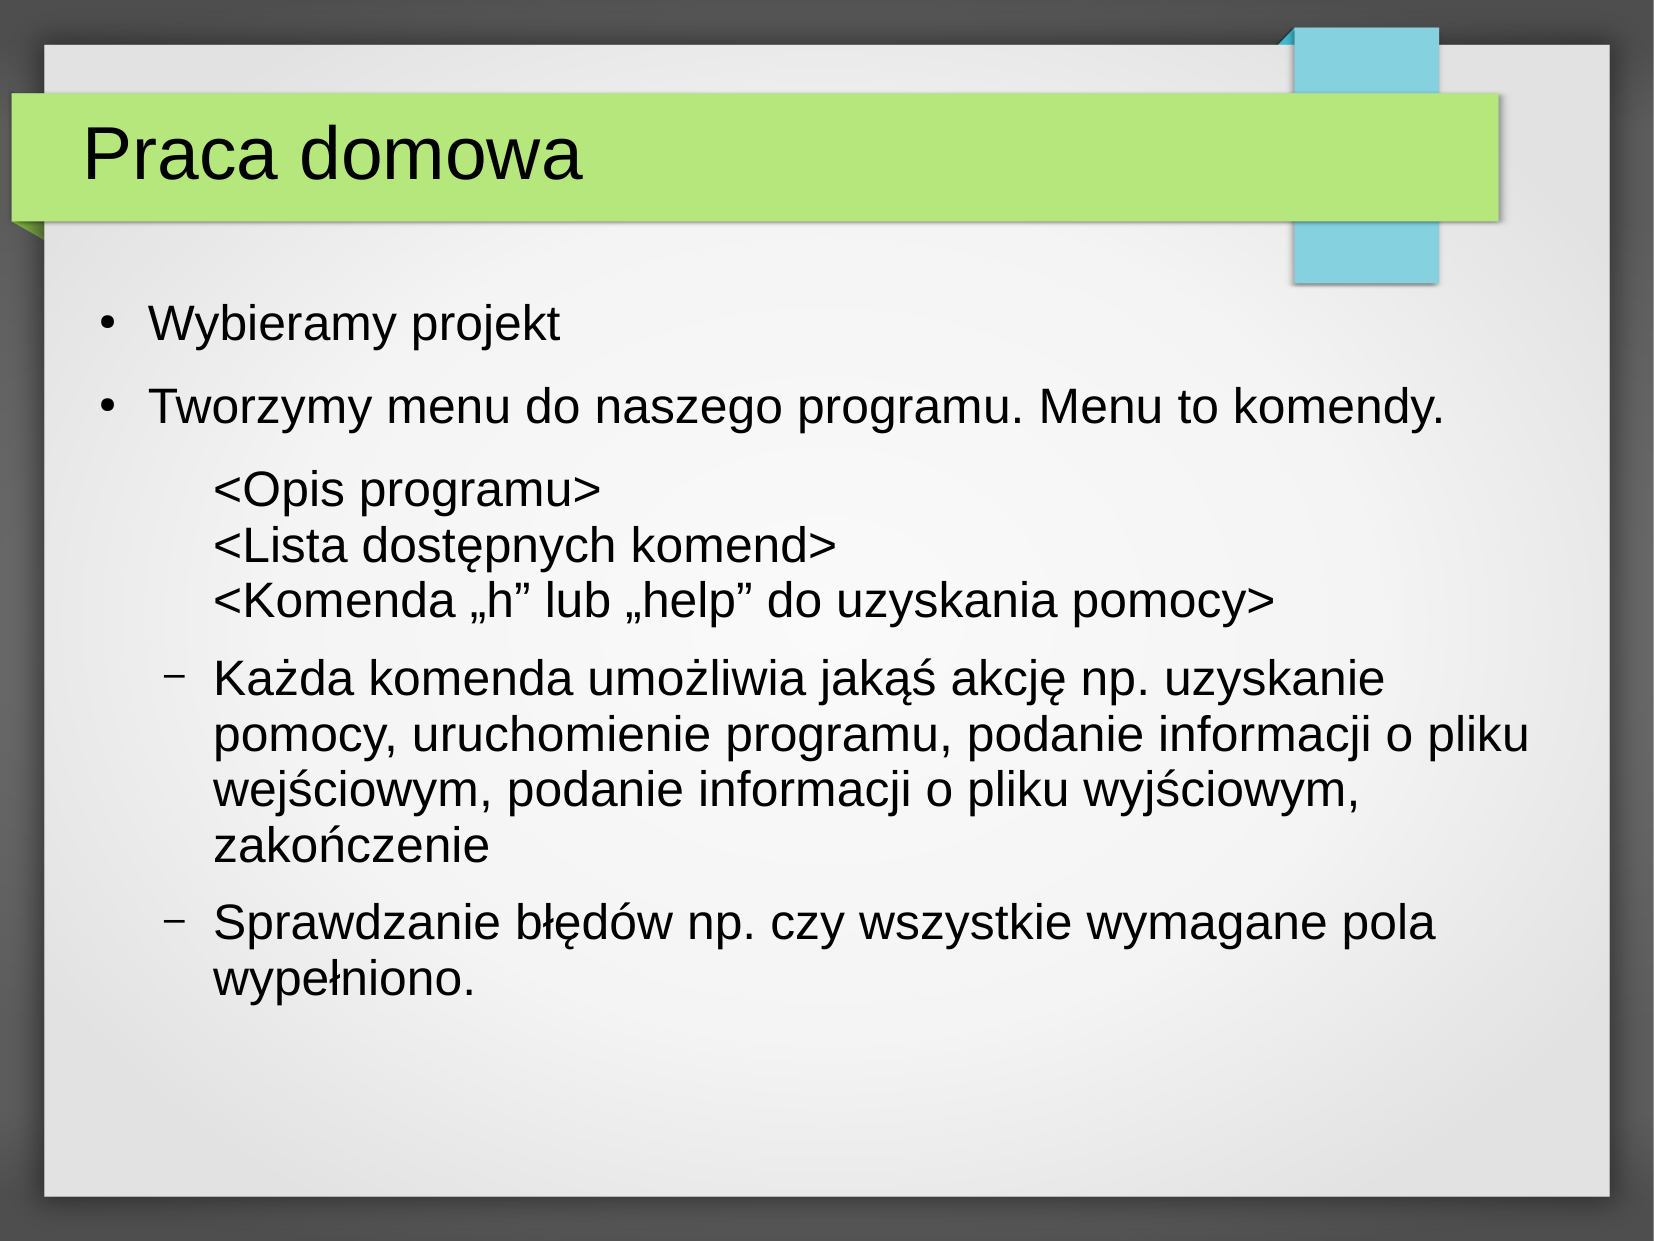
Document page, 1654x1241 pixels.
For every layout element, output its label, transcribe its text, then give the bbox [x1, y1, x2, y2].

list Wybieramy projekt Tworzymy menu do naszego programu. Menu to komendy. <Opis programu> <Lista dostępnych komend> <Komenda „h” lub „help” do uzyskania pomocy> Każda komenda umożliwia jakąś akcję np. uzyskanie pomocy, uruchomienie programu, podanie informacji o pliku wejściowym, podanie informacji o pliku wyjściowym, zakończenie Sprawdzanie błędów np. czy wszystkie wymagane pola wypełniono. [82, 295, 1571, 1015]
picture [0, 0, 1654, 1241]
title Praca domowa [82, 94, 1264, 213]
